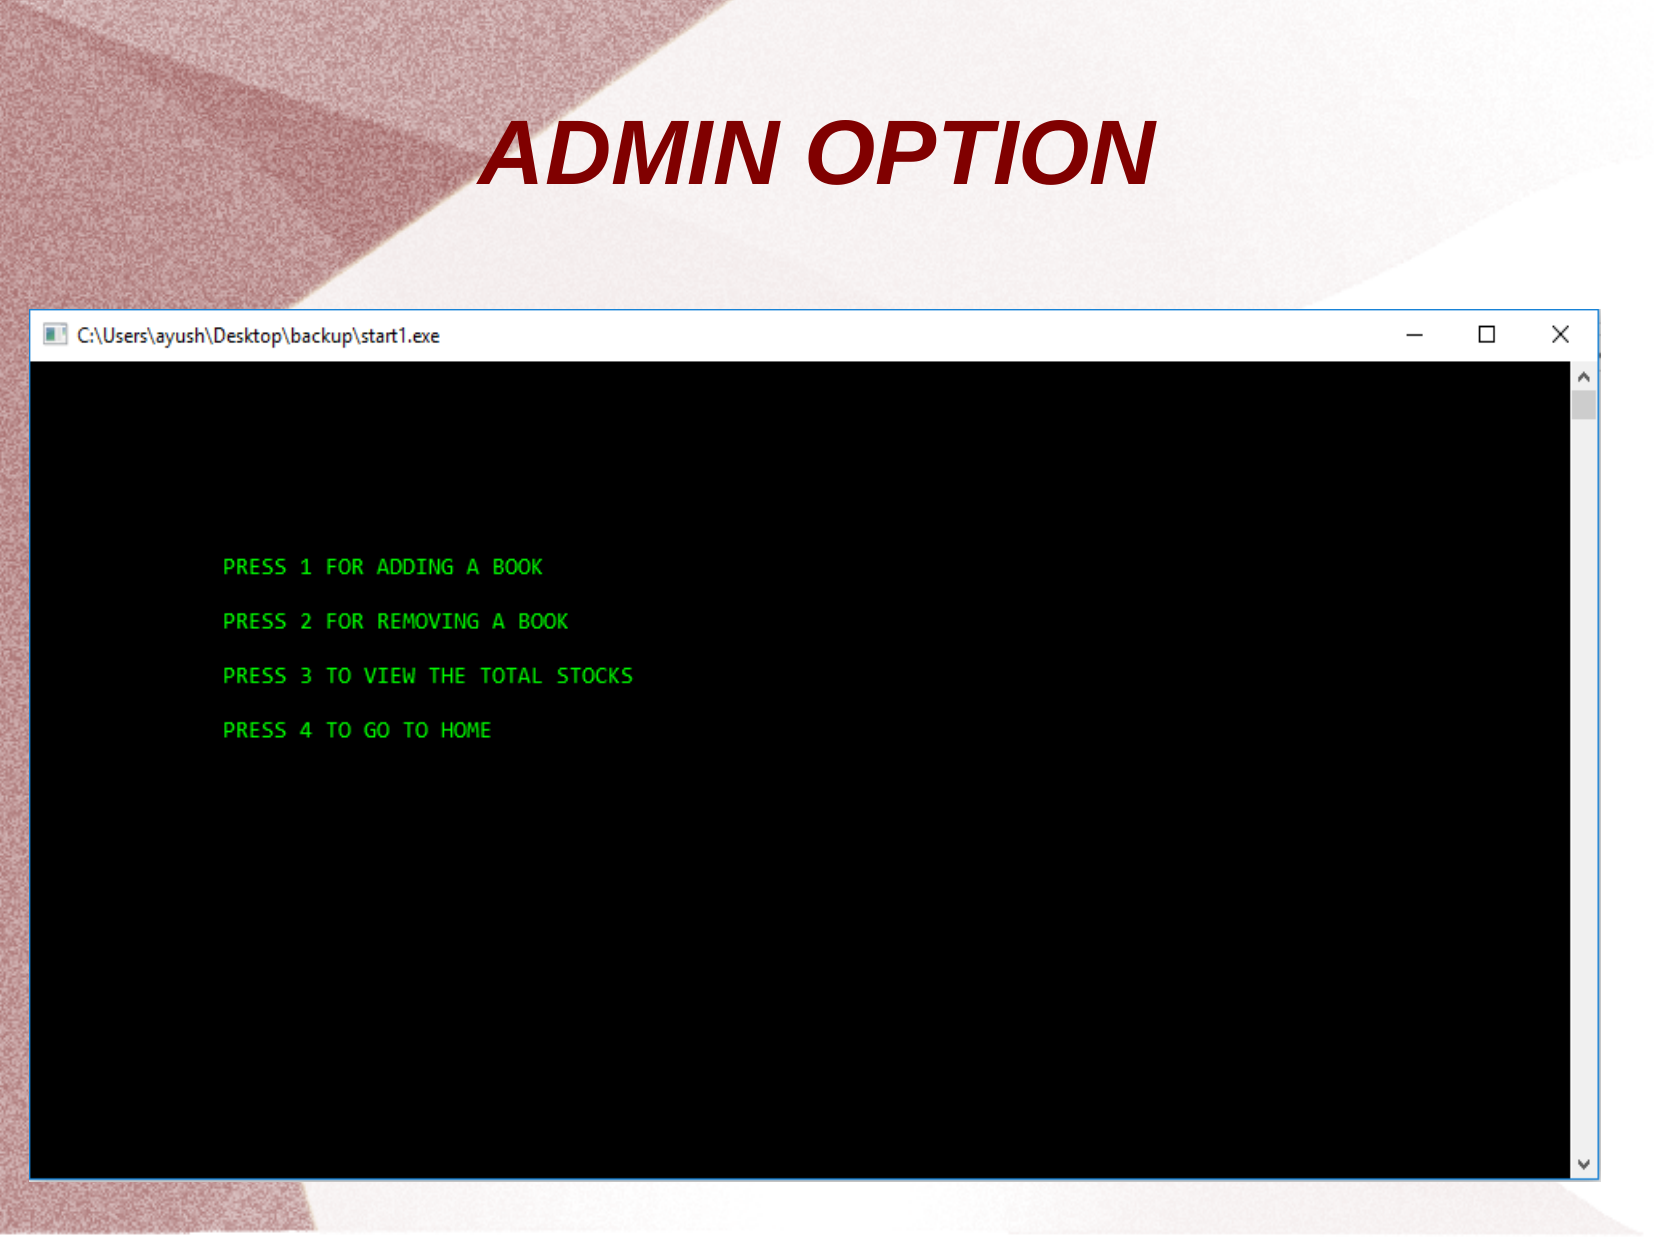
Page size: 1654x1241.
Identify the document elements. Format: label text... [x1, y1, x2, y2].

title ADMIN OPTION [29, 49, 1607, 257]
picture [0, 0, 1654, 1241]
